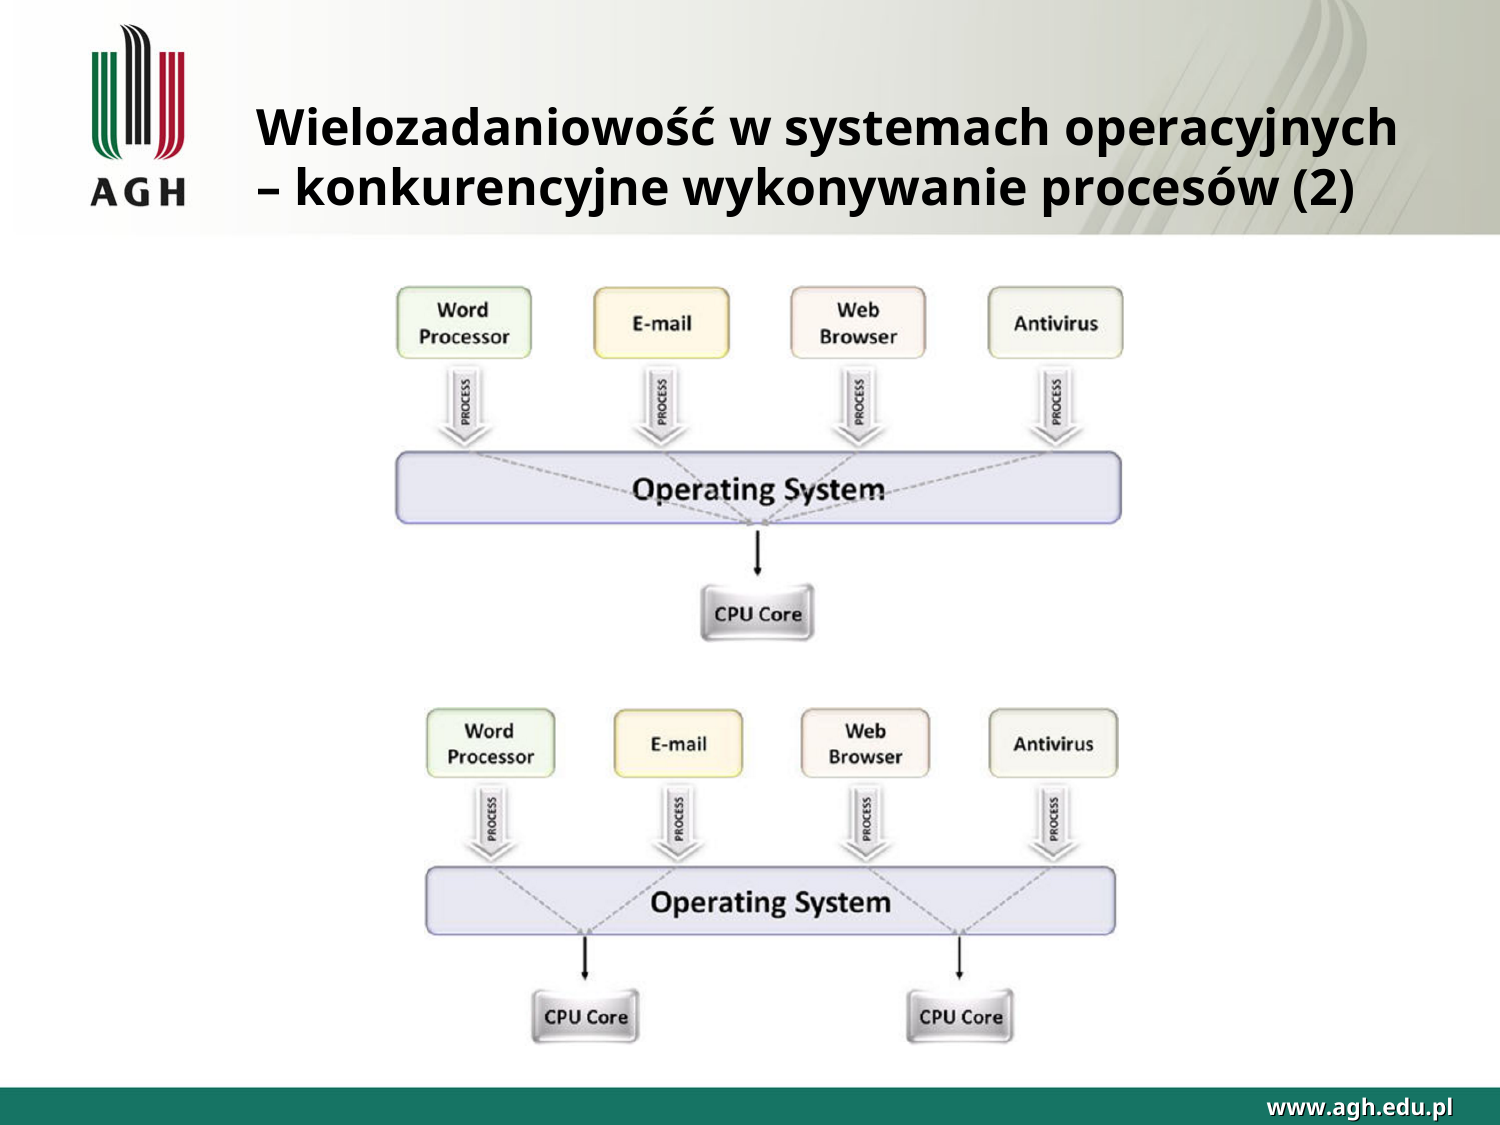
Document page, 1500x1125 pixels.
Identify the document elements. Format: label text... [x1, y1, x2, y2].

picture [0, 0, 1500, 1125]
title Wielozadaniowość w systemach operacyjnych – konkurencyjne wykonywanie procesów (2) [242, 57, 1425, 253]
text_box www.agh.edu.pl [1251, 1084, 1500, 1125]
